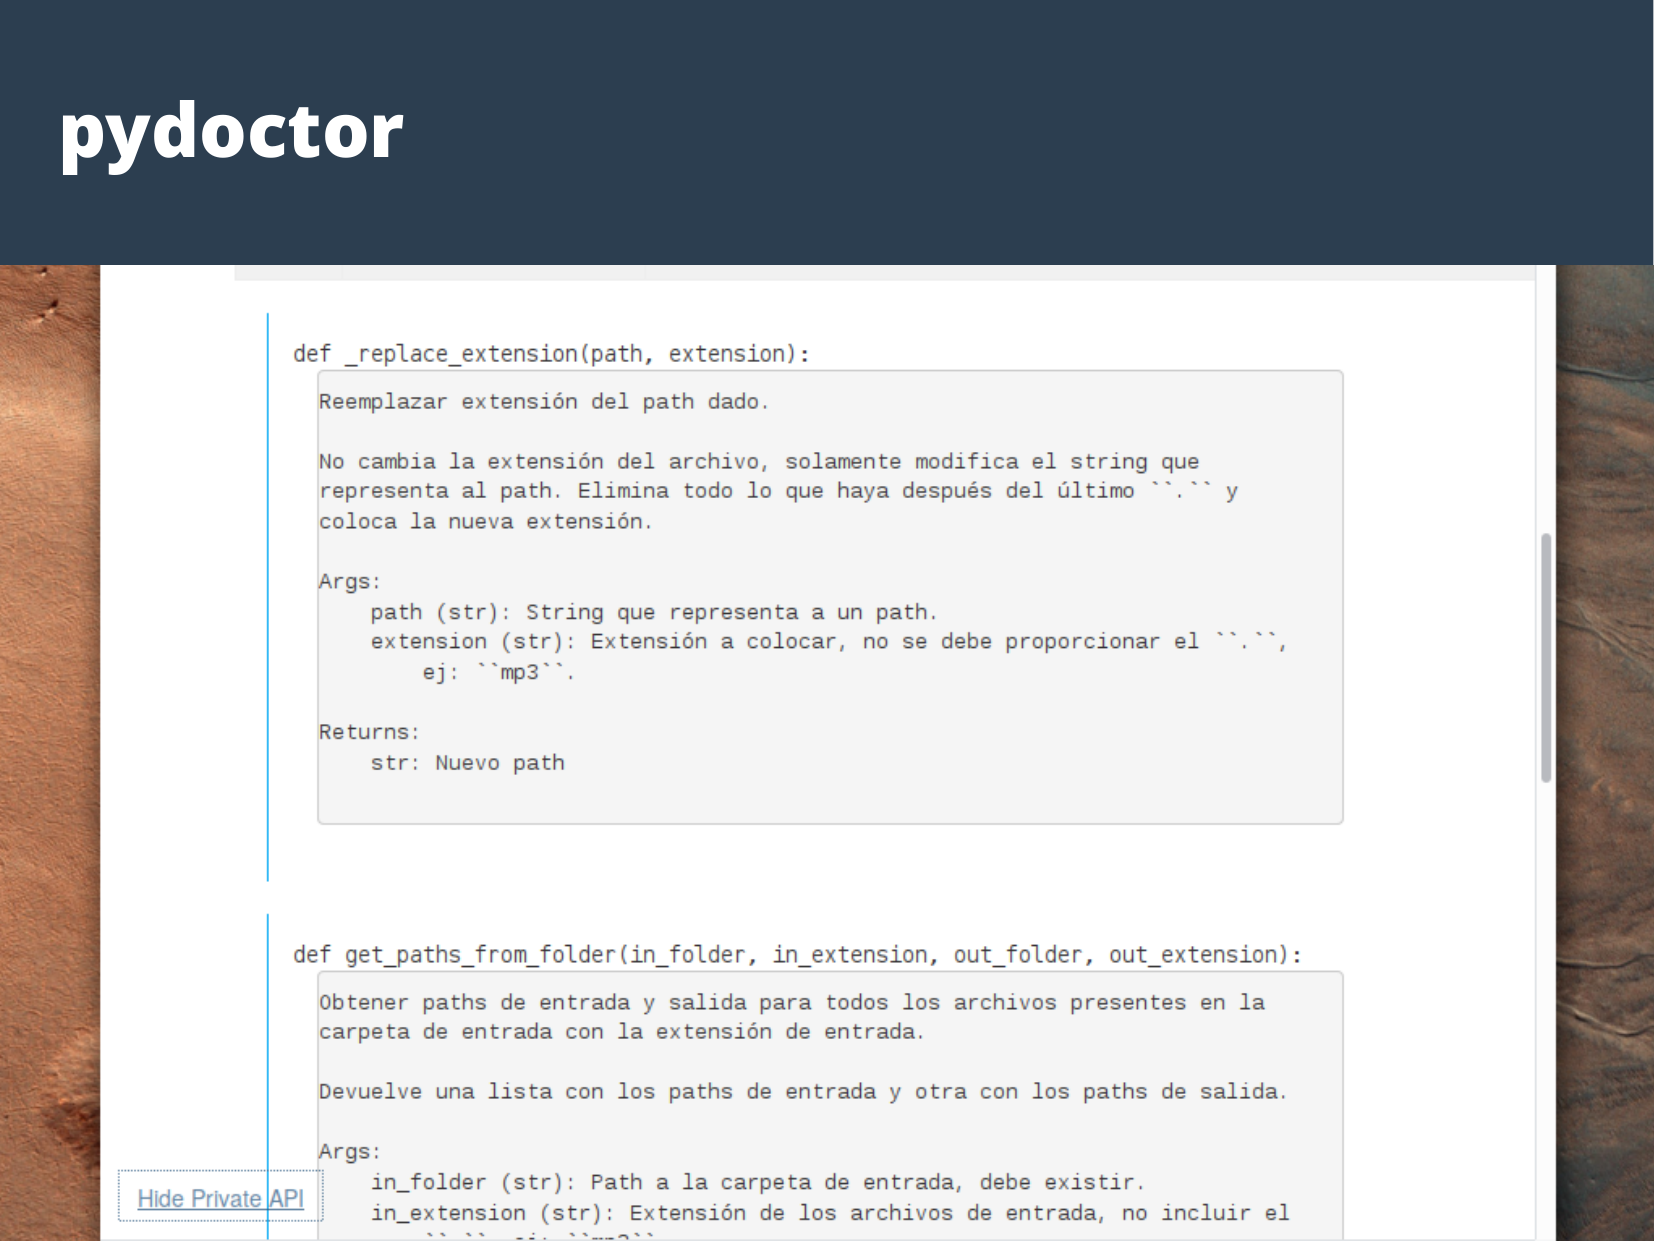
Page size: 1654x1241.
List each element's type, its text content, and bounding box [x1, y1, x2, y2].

title pydoctor [59, 49, 1595, 207]
picture [0, 265, 1654, 1241]
